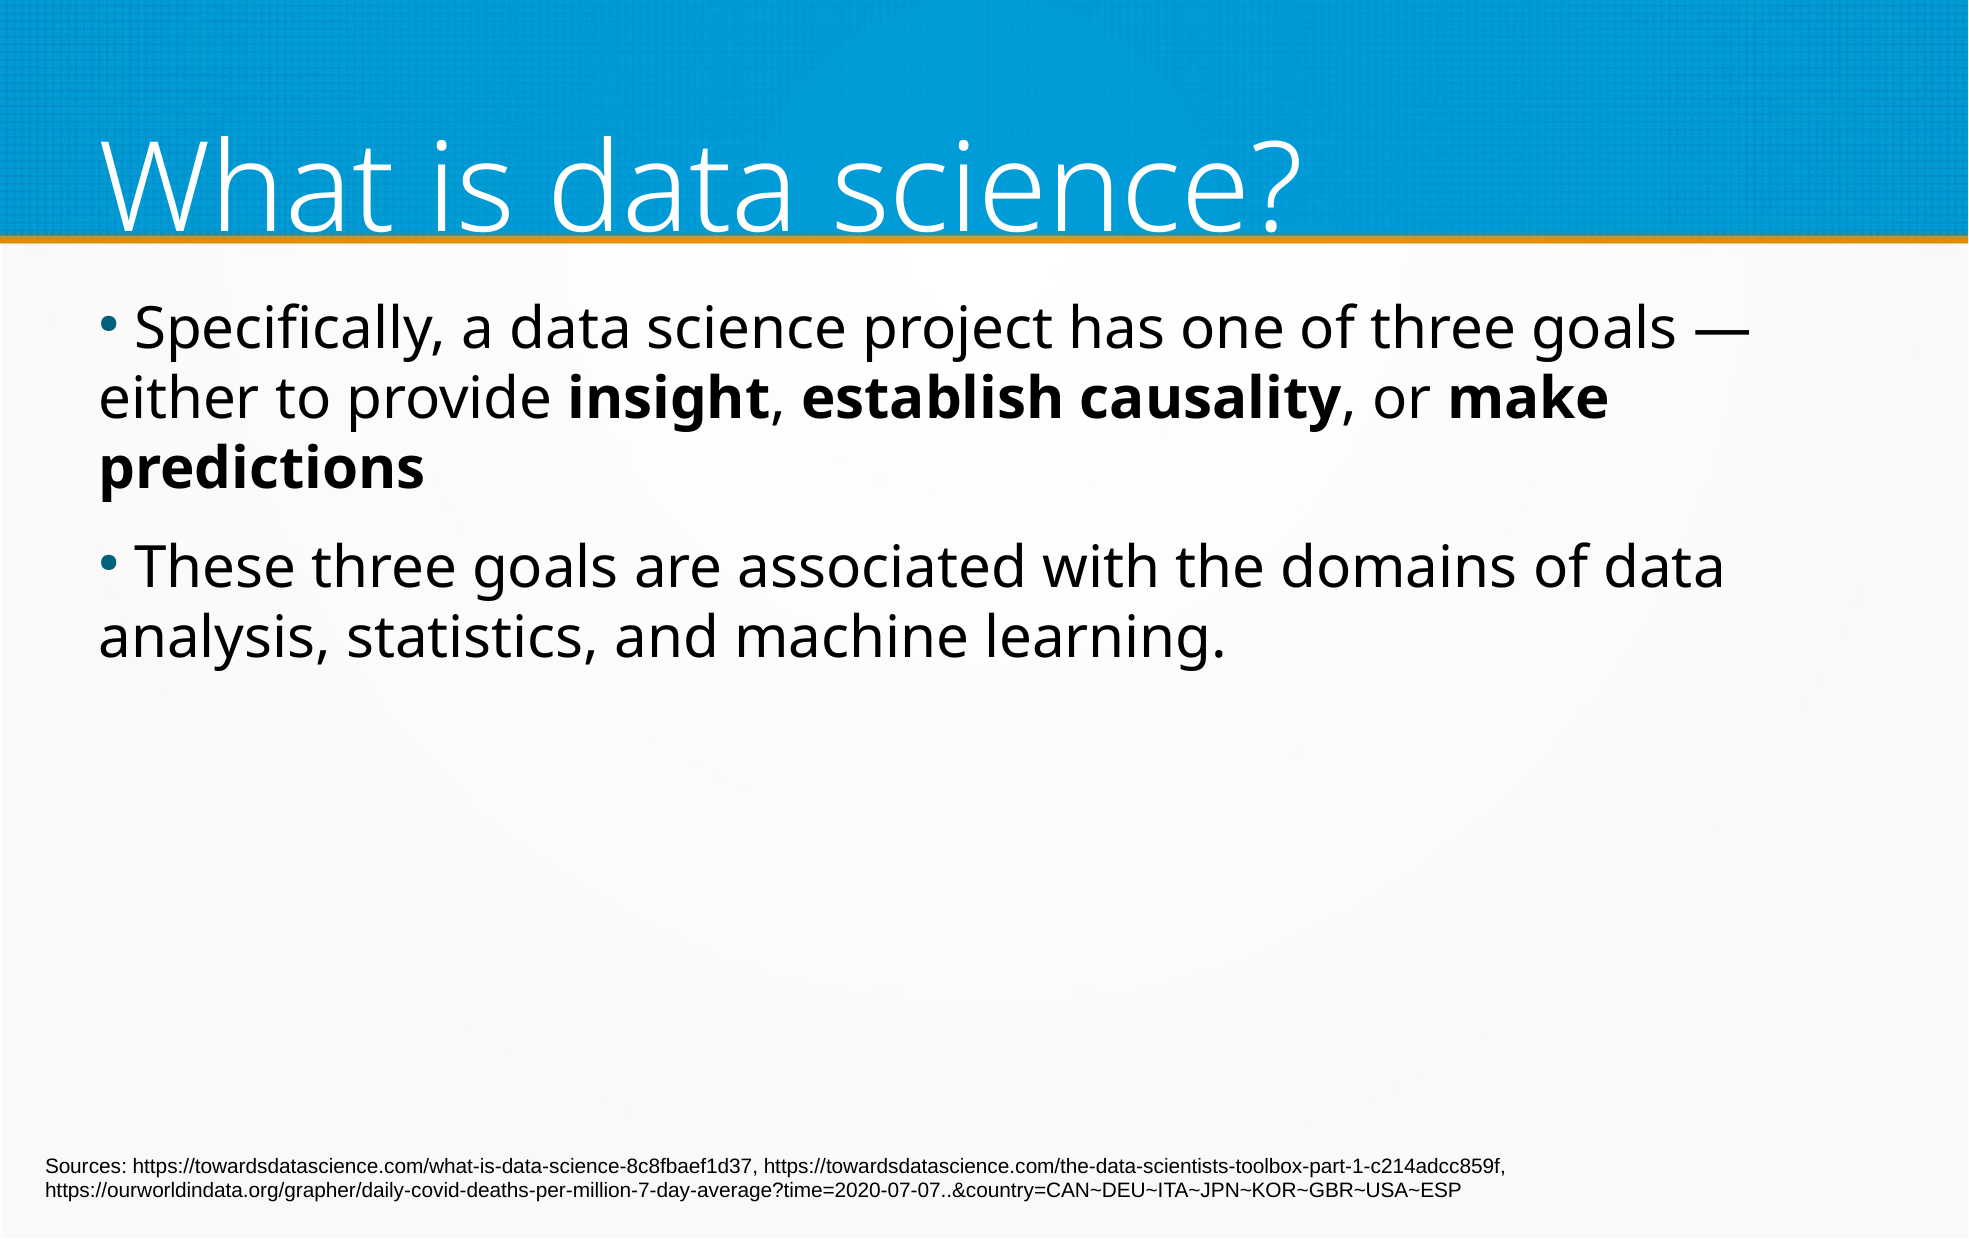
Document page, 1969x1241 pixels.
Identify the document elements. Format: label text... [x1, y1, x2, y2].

list Specifically, a data science project has one of three goals — either to provide insight, establish causality, or make predictions These three goals are associated with the domains of data analysis, statistics, and machine learning. [98, 290, 1870, 1010]
picture [0, 233, 1969, 1241]
text_box Sources: https://towardsdatascience.com/what-is-data-science-8c8fbaef1d37, https://towardsdatascience.com/the-data-scientists-toolbox-part-1-c214adcc859f,https://ourworldindata.org/grapher/daily-covid-deaths-per-million-7-day-average?time=2020-07-07..&country=CAN~DEU~ITA~JPN~KOR~GBR~USA~ESP [45, 1155, 1968, 1241]
title What is data science? [98, 49, 1870, 257]
